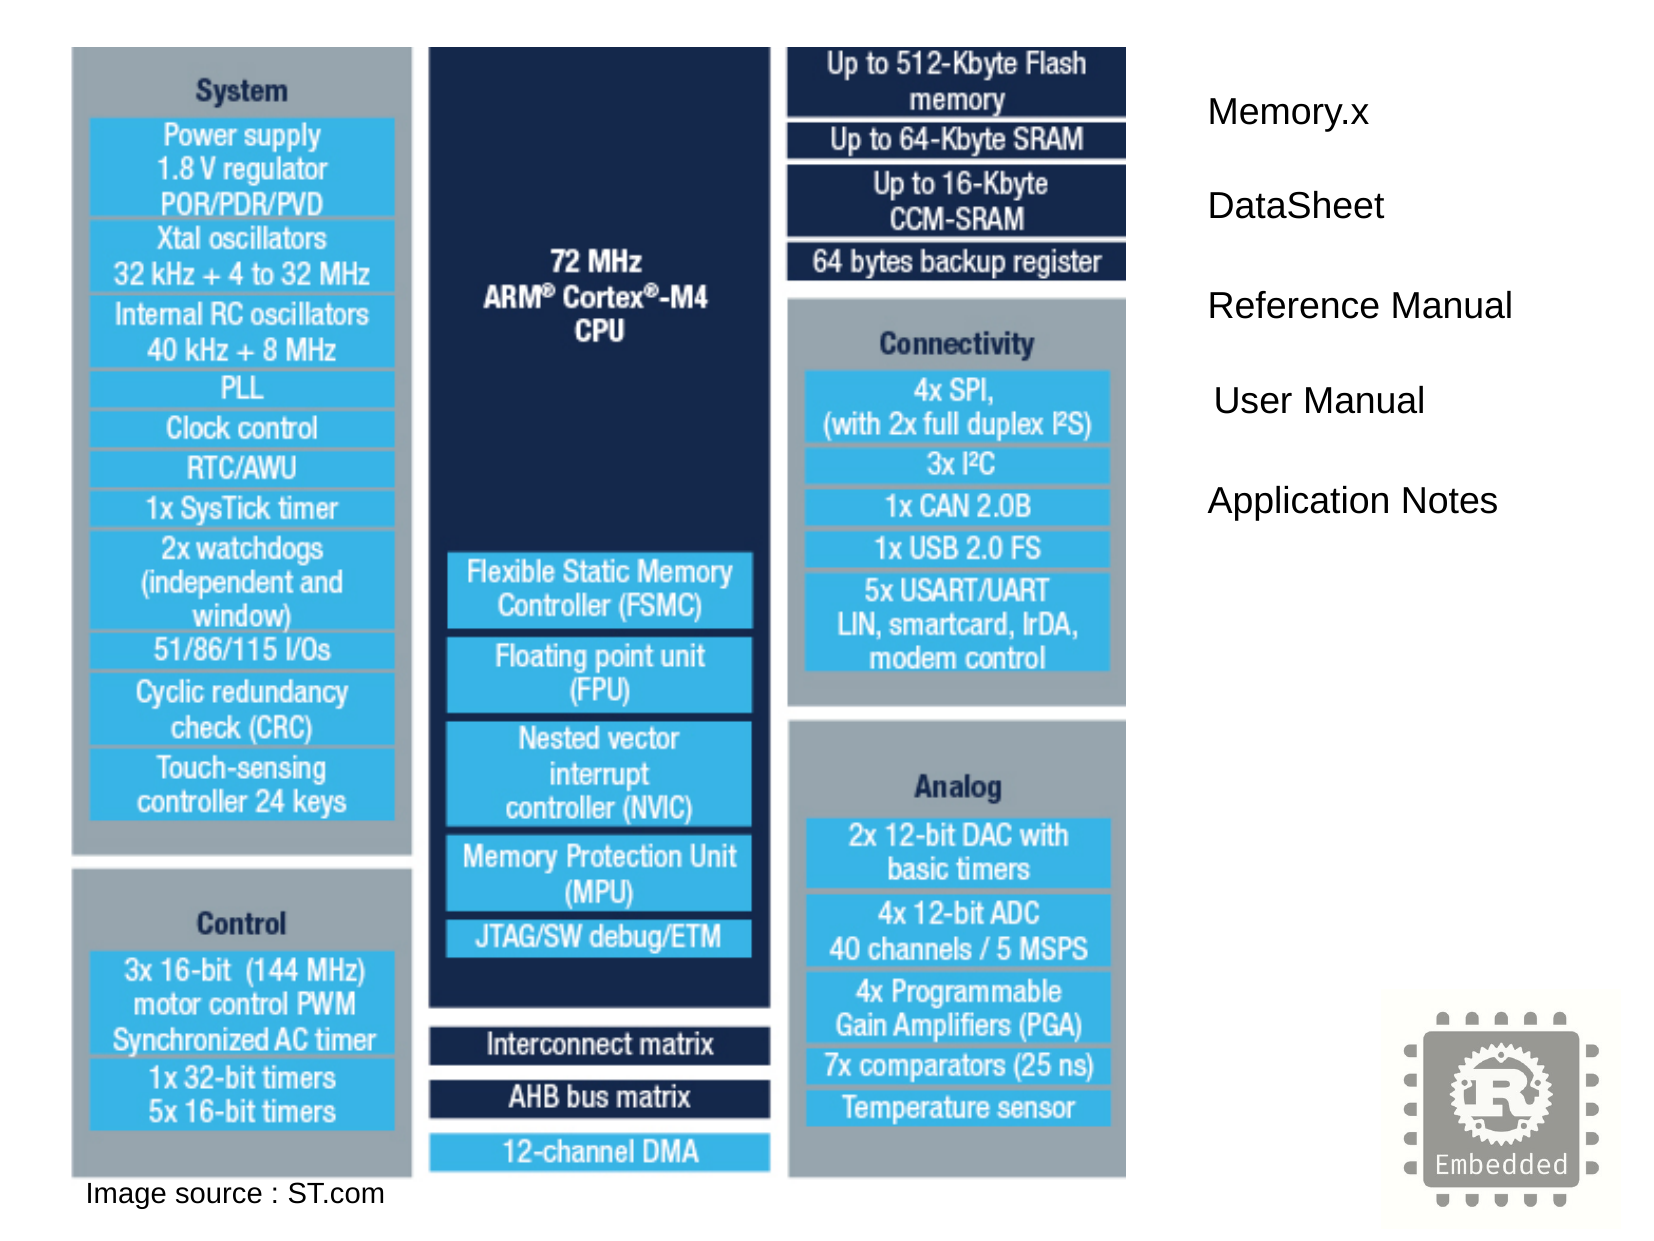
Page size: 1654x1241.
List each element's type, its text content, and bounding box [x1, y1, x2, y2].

text_box User Manual [1198, 372, 1441, 429]
text_box Memory.x [1192, 82, 1607, 140]
text_box Application Notes [1192, 472, 1514, 530]
text_box Reference Manual [1192, 277, 1529, 335]
picture [1381, 989, 1621, 1229]
text_box Image source : ST.com [70, 1169, 401, 1217]
picture [70, 47, 1126, 1186]
text_box DataSheet [1192, 177, 1400, 246]
